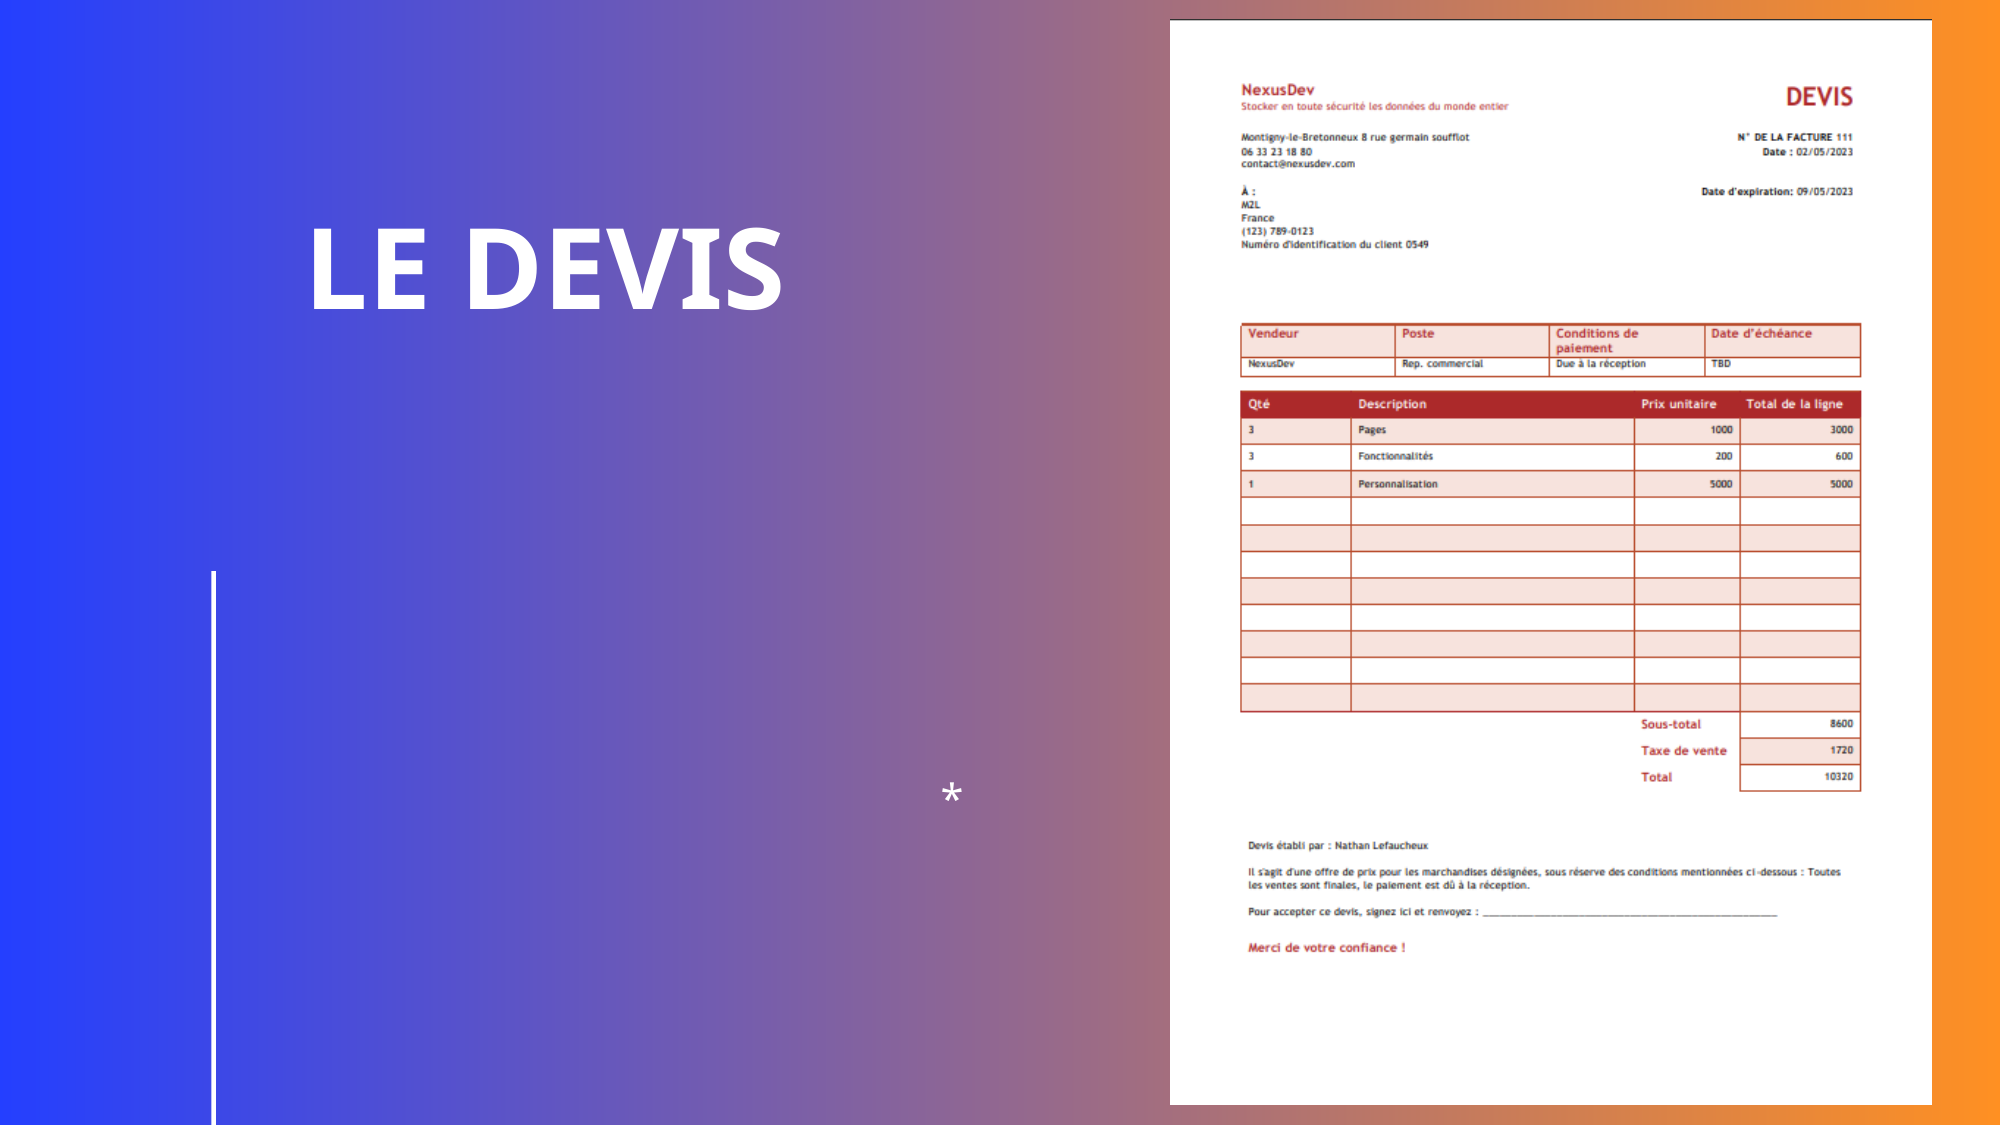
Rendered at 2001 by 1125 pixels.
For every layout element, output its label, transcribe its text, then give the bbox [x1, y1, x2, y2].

title Le devis [0, 177, 1170, 342]
picture [1170, 19, 1932, 1105]
subtitle * [925, 771, 1170, 968]
